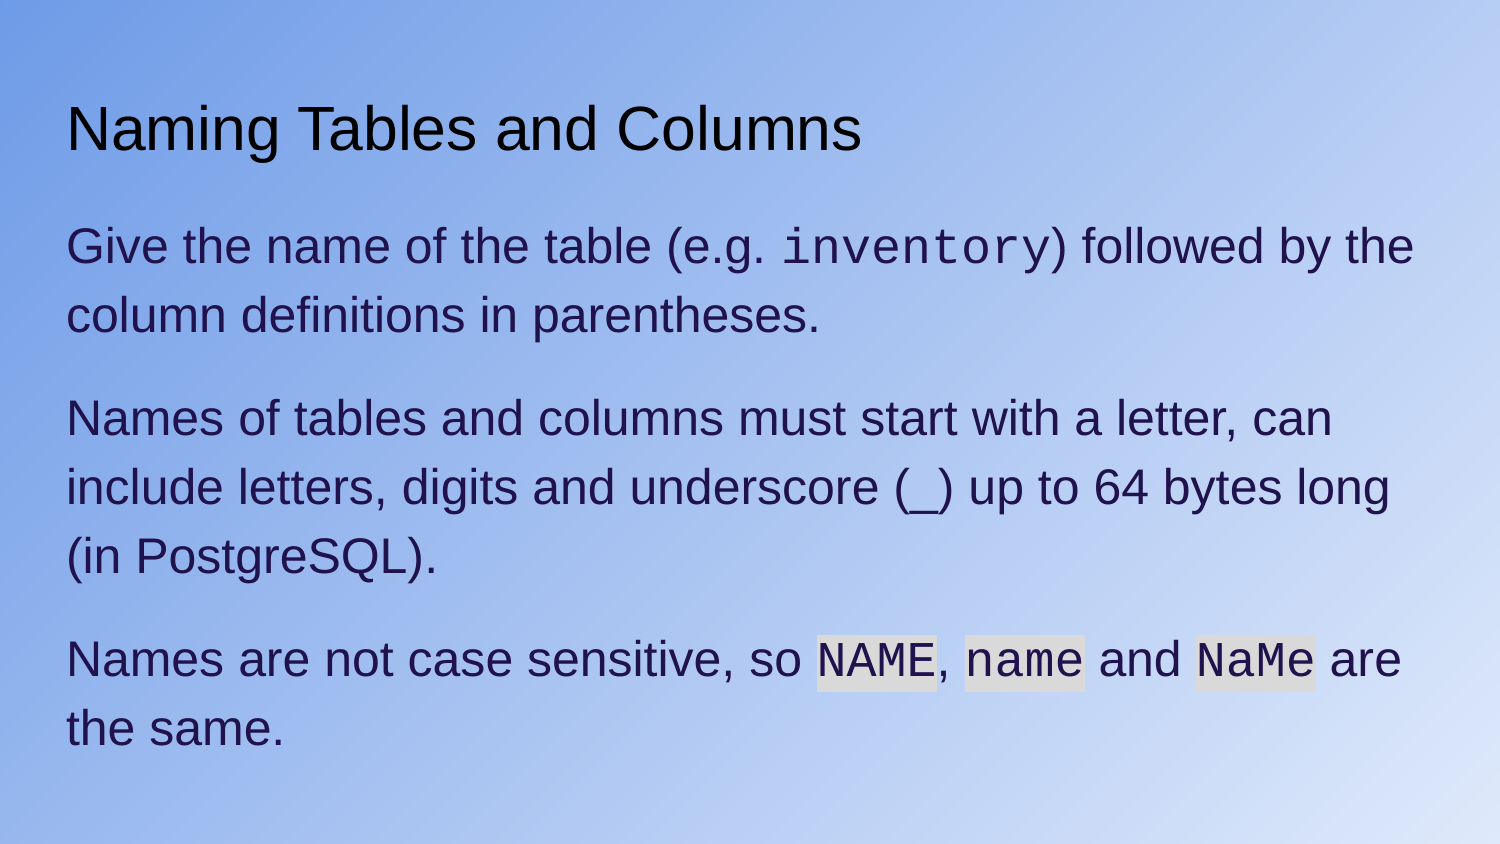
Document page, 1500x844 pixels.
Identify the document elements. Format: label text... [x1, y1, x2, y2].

list Give the name of the table (e.g. inventory) followed by the column definitions in parentheses. Names of tables and columns must start with a letter, can include letters, digits and underscore (_) up to 64 bytes long (in PostgreSQL). Names are not case sensitive, so NAME, name and NaMe are the same. [51, 189, 1449, 750]
title Naming Tables and Columns [51, 72, 1449, 167]
